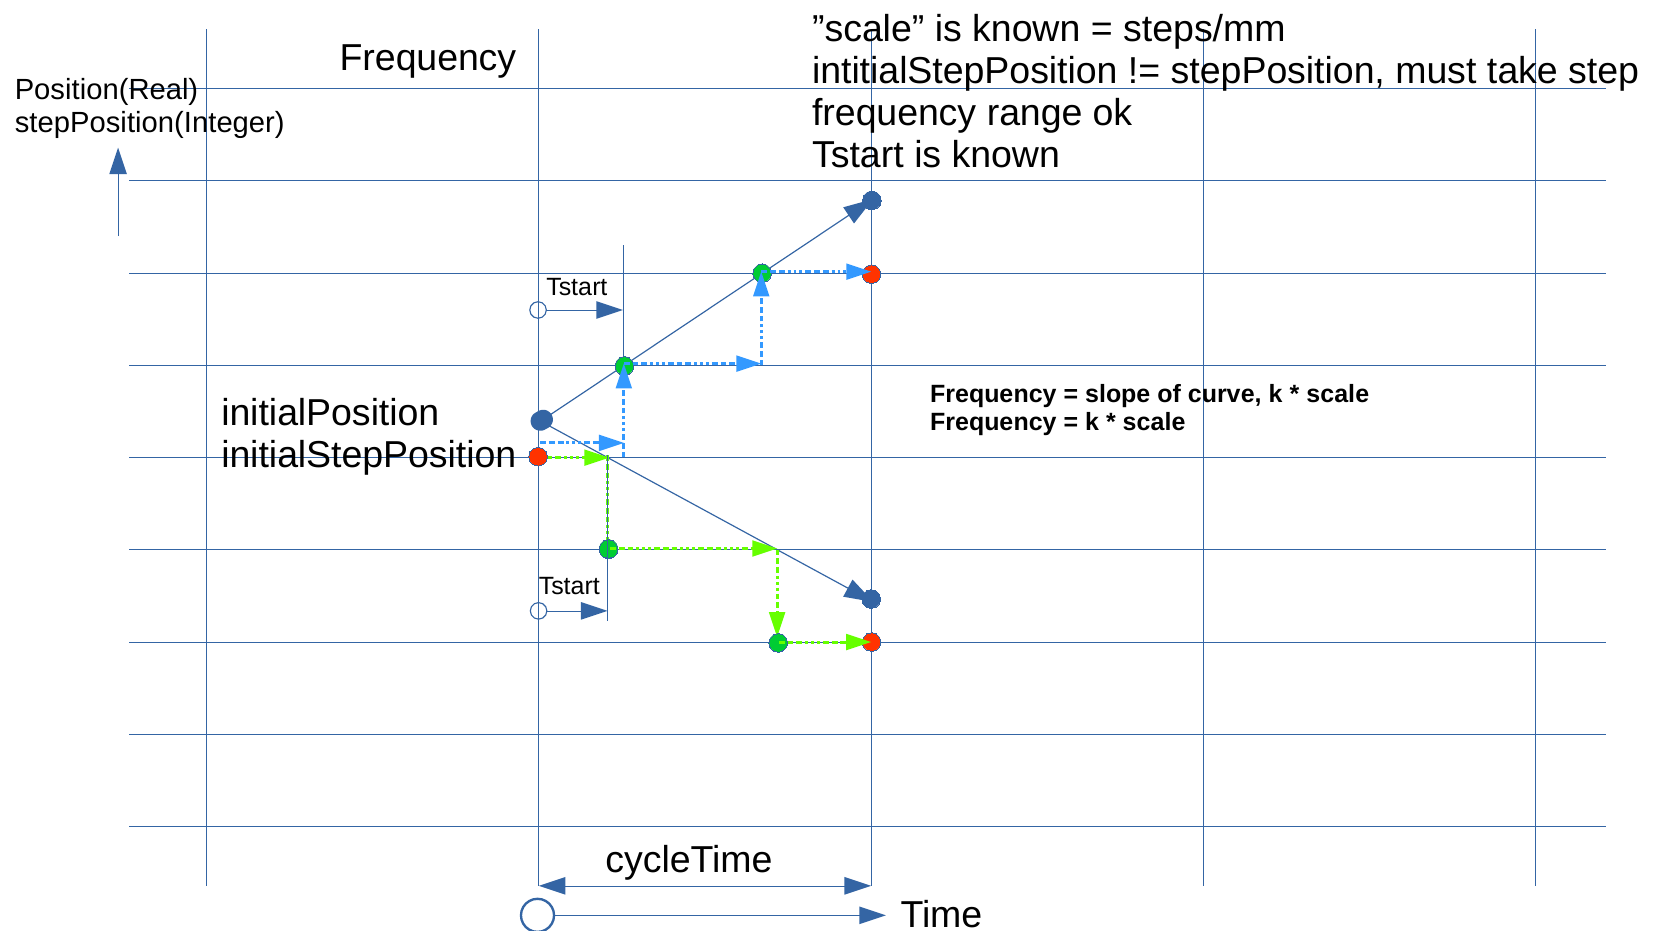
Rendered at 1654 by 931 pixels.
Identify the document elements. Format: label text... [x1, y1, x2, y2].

text_box [768, 633, 788, 653]
text_box ”scale” is known = steps/mm intitialStepPosition != stepPosition, must take step frequency range ok Tstart is known [797, 0, 1654, 183]
text_box [862, 190, 882, 210]
text_box [615, 356, 634, 375]
text_box [861, 589, 881, 609]
text_box [608, 539, 618, 559]
text_box Frequency [324, 29, 739, 87]
text_box Tstart [531, 265, 650, 325]
text_box [862, 264, 881, 284]
text_box Position(Real) stepPosition(Integer) [0, 65, 325, 207]
text_box [862, 632, 881, 652]
text_box [752, 263, 772, 282]
text_box Frequency = slope of curve, k * scale Frequency = k * scale [915, 372, 1405, 443]
text_box cycleTime [590, 831, 827, 886]
text_box Time [885, 885, 1004, 931]
text_box [599, 539, 607, 559]
text_box Tstart [523, 563, 643, 624]
text_box initialPosition initialStepPosition [206, 383, 591, 525]
